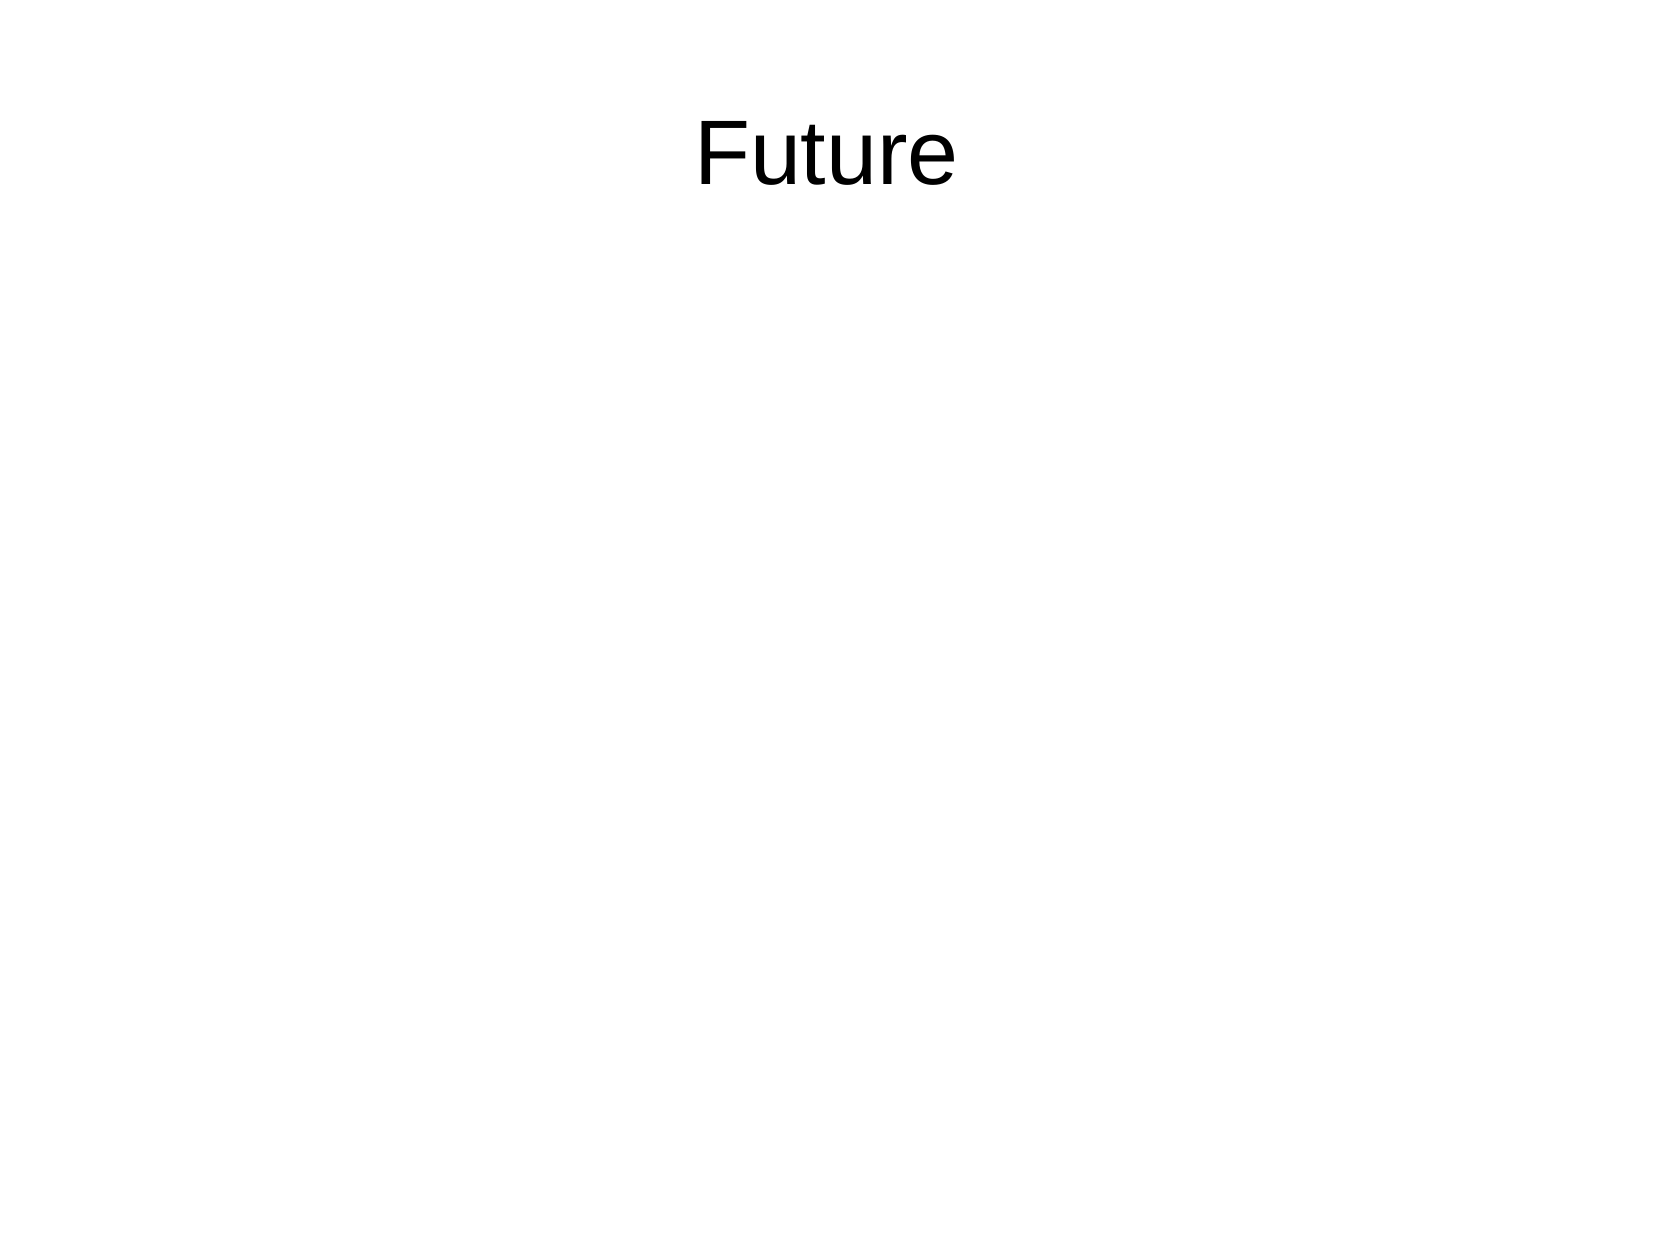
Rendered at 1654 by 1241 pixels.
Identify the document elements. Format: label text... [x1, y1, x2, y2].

title Future [82, 49, 1571, 257]
